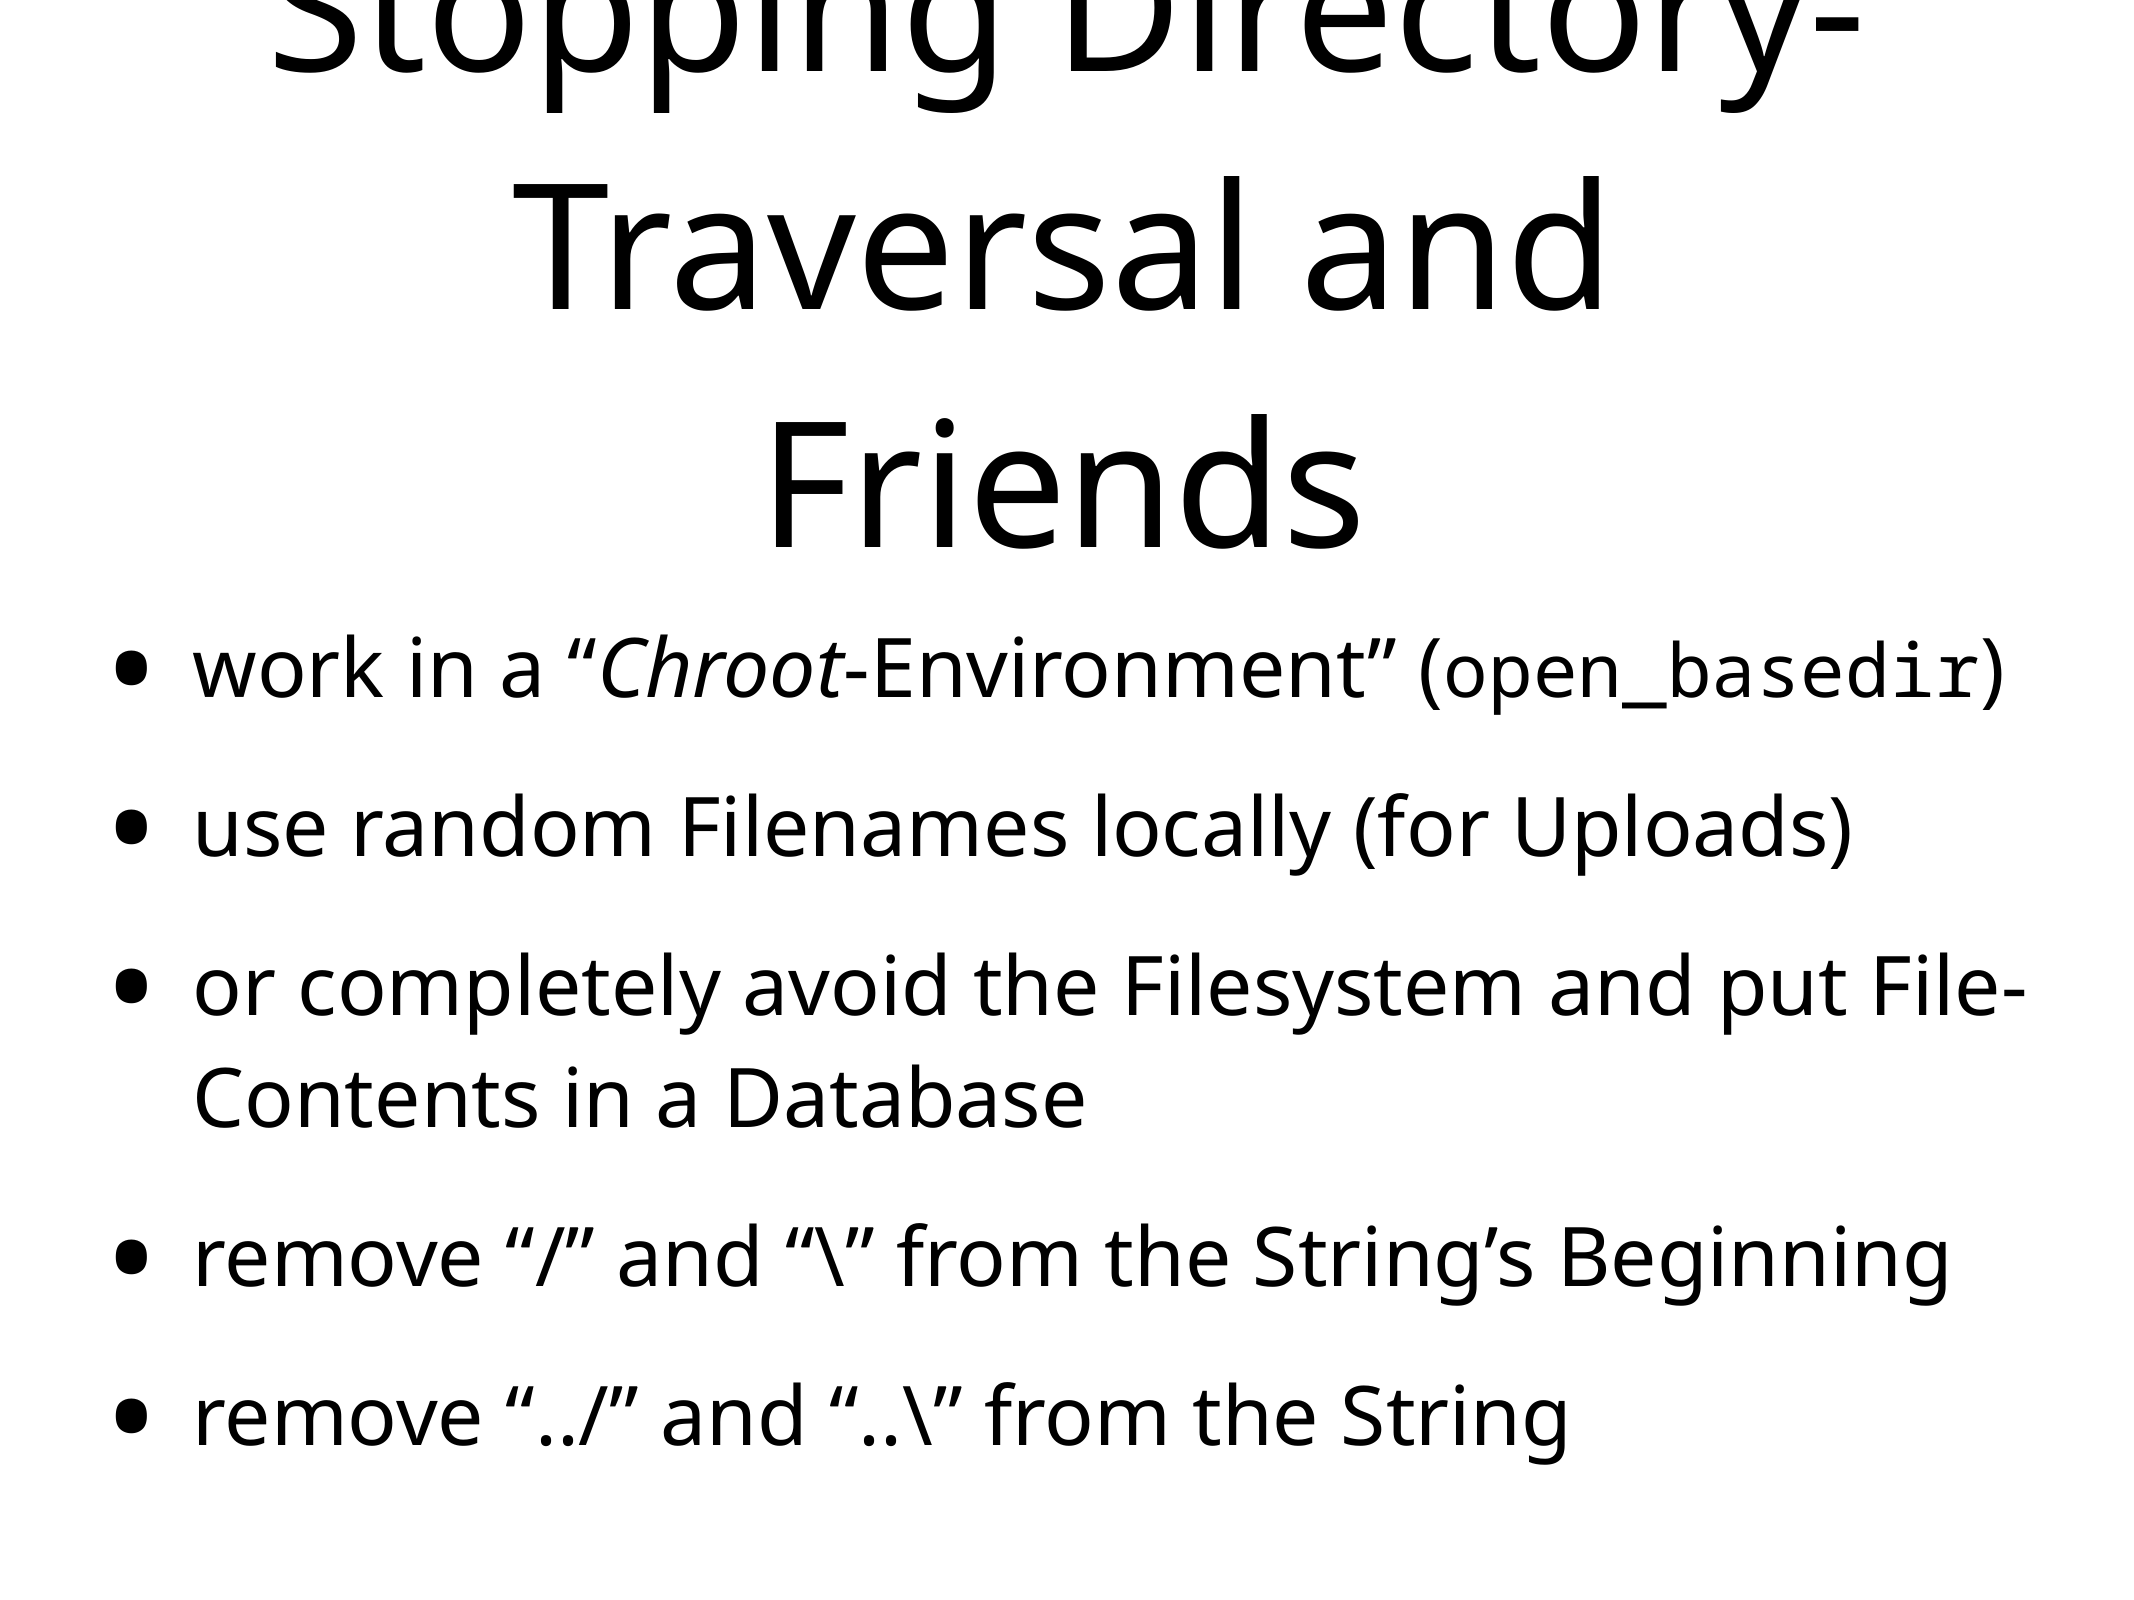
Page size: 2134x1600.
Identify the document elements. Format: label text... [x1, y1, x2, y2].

list work in a “Chroot-Environment” (open_basedir) use random Filenames locally (for Uploads) or completely avoid the Filesystem and put File-Contents in a Database remove “/” and “\” from the String’s Beginning remove “../” and “..\” from the String [56, 522, 2078, 1557]
title Stopping Directory-Traversal and Friends [174, 31, 1957, 452]
